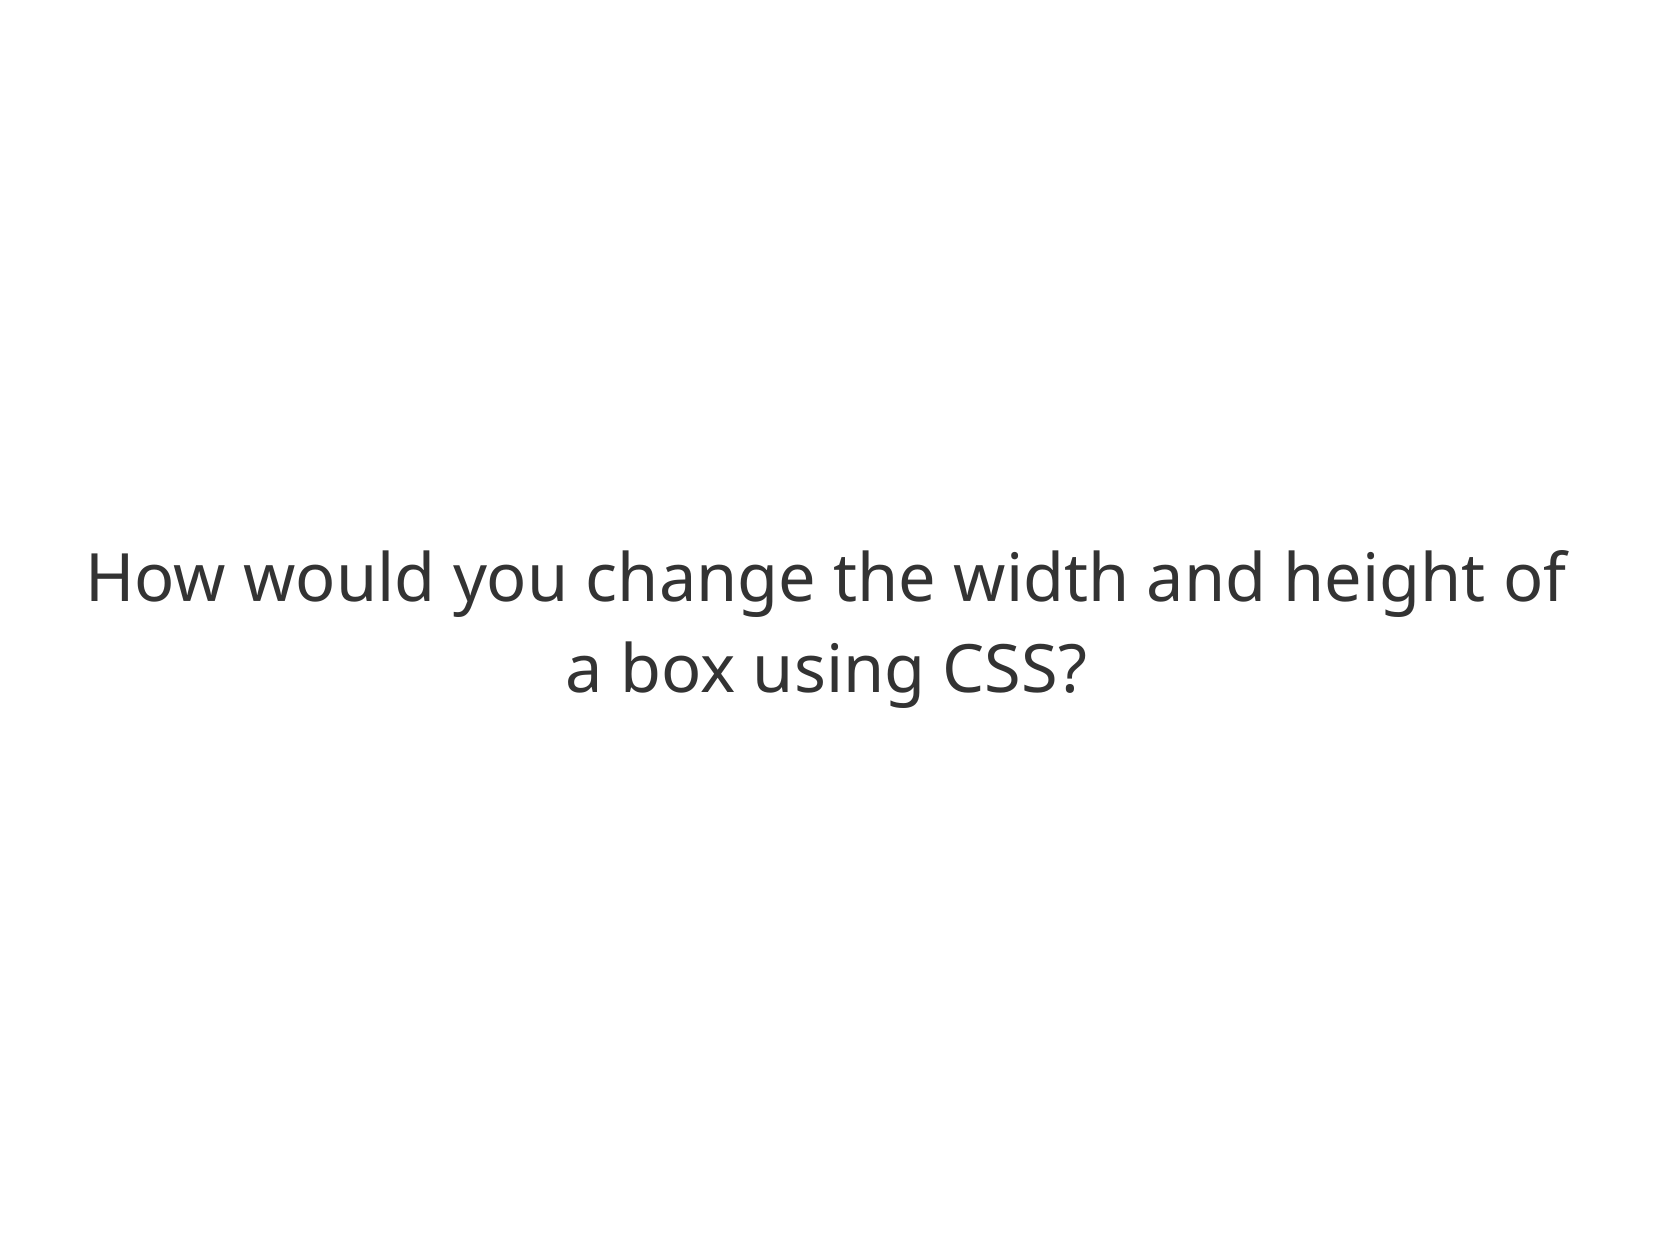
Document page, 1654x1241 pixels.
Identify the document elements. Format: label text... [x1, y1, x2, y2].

subtitle How would you change the width and height of a box using CSS? [82, 49, 1571, 1193]
